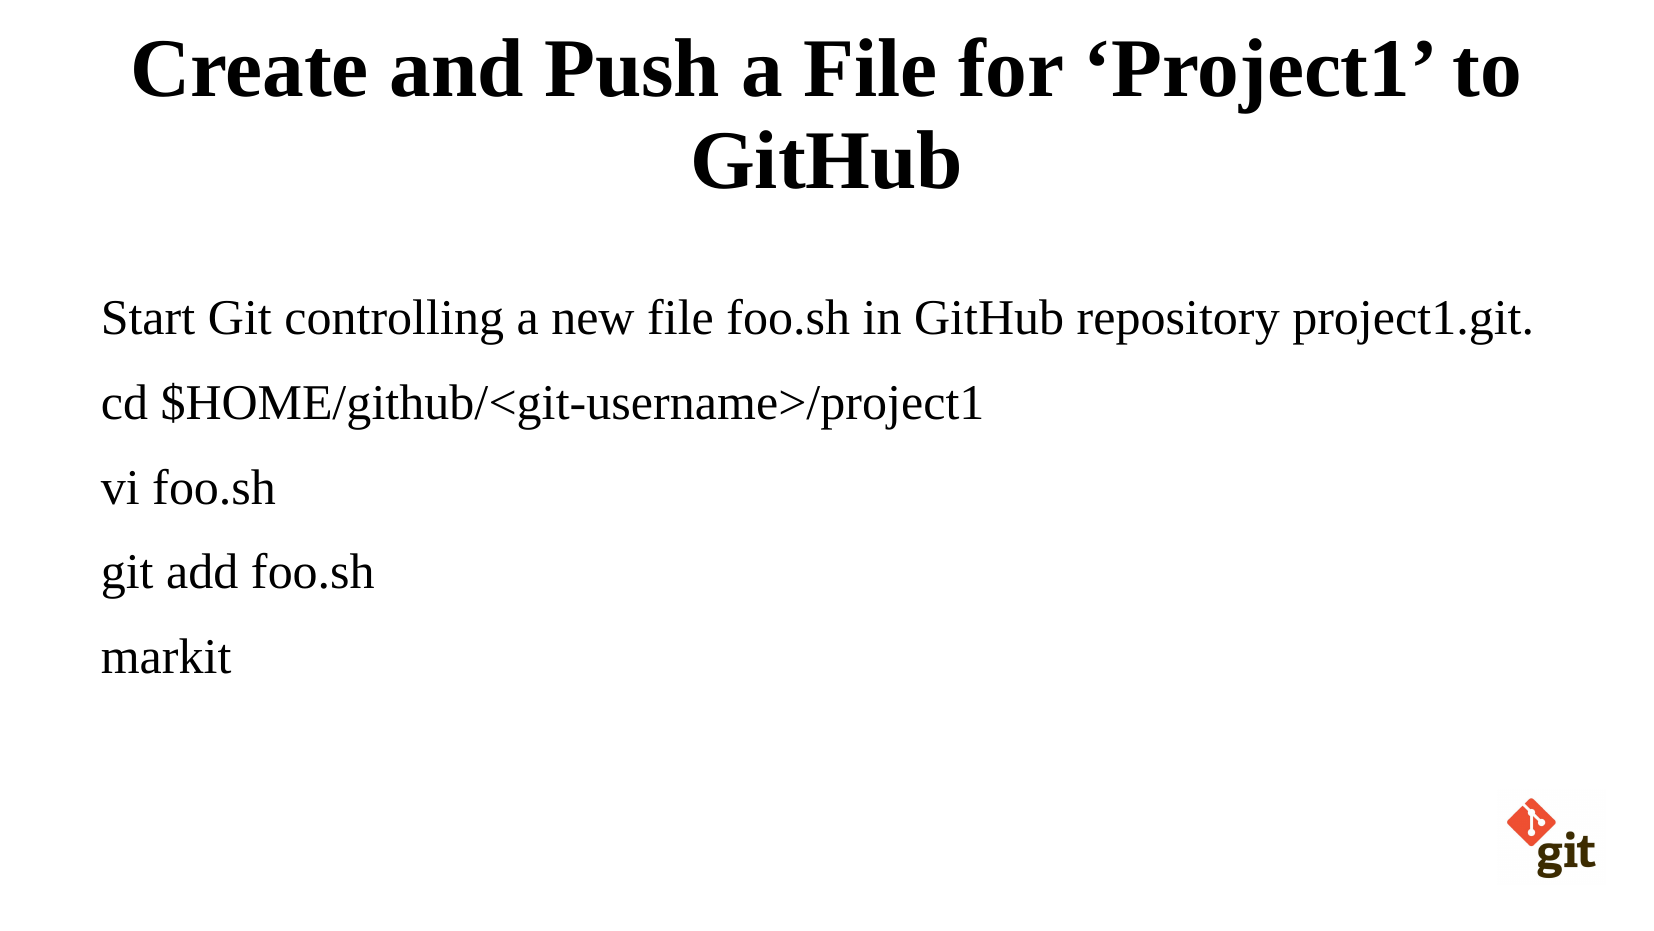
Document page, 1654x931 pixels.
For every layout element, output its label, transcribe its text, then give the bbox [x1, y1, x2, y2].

list Start Git controlling a new file foo.sh in GitHub repository project1.git. cd $HOME/github/<git-username>/project1 vi foo.sh git add foo.sh markit [30, 217, 1606, 758]
picture [1497, 789, 1606, 886]
title Create and Push a File for ‘Project1’ to GitHub [82, 22, 1571, 208]
